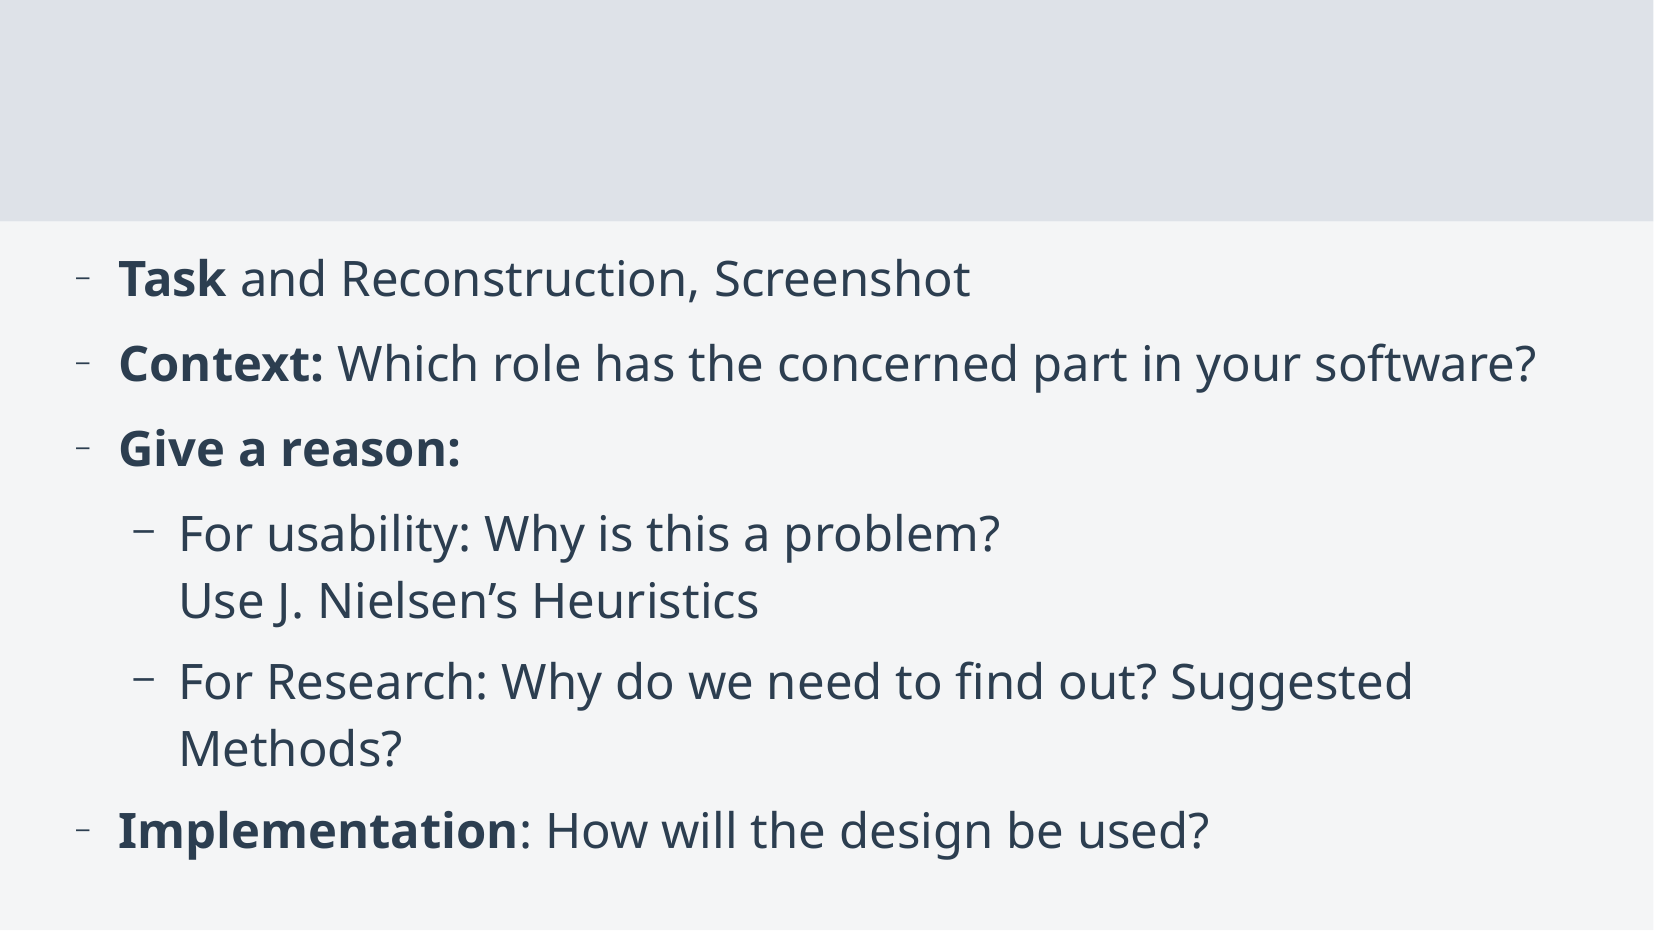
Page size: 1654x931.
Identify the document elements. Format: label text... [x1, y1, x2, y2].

list Task and Reconstruction, Screenshot Context: Which role has the concerned part in your software? Give a reason: For usability: Why is this a problem? Use J. Nielsen’s Heuristics For Research: Why do we need to find out? Suggested Methods? Implementation: How will the design be used? [59, 243, 1595, 864]
